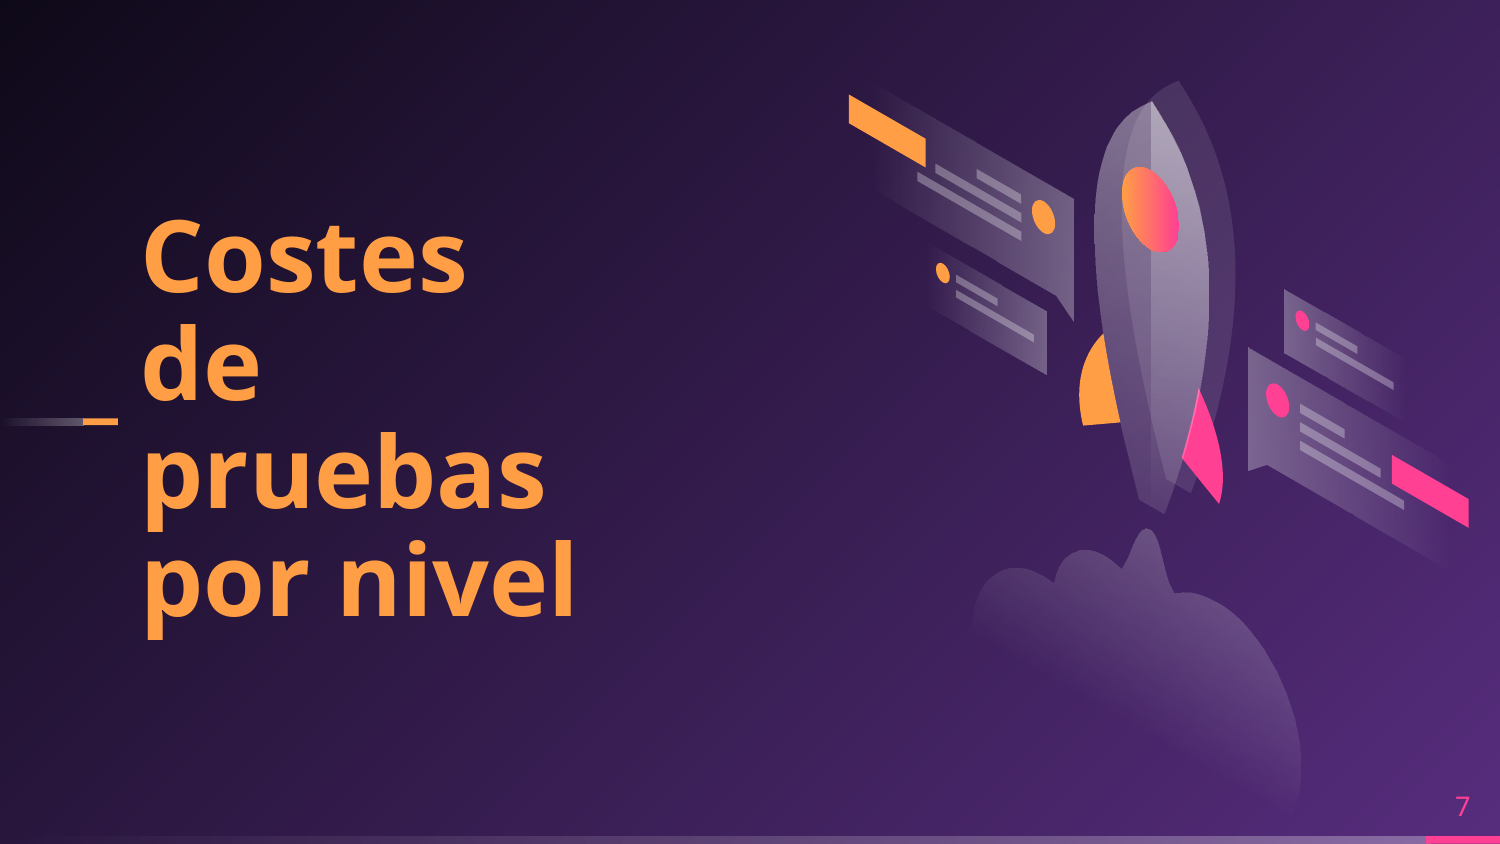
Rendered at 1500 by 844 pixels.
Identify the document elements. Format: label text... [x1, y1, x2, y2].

text_box [1248, 347, 1469, 572]
text_box [971, 528, 1301, 844]
text_box [1079, 80, 1236, 514]
text_box [1284, 289, 1407, 423]
text_box [848, 82, 1074, 322]
title Costes de pruebas por nivel [140, 297, 602, 547]
text_box [925, 241, 1047, 375]
slide_number <número> [1426, 779, 1500, 837]
